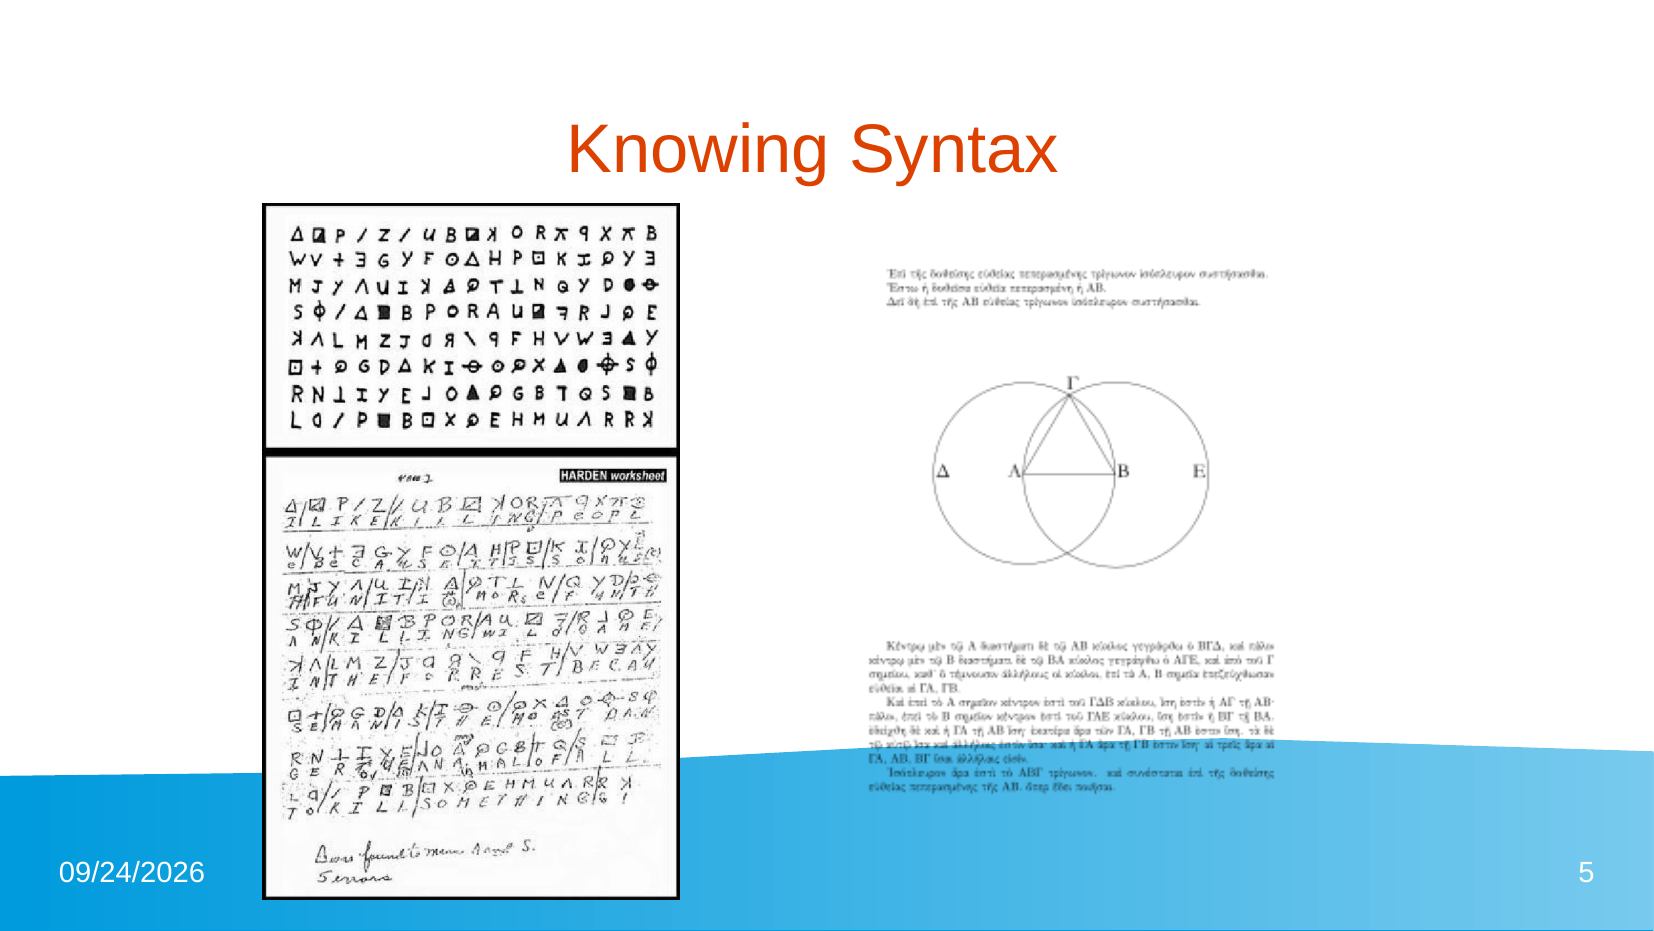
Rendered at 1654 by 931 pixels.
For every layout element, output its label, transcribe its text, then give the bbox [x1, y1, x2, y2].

picture [262, 203, 680, 901]
title Knowing Syntax [75, 75, 1552, 222]
picture [862, 262, 1282, 802]
